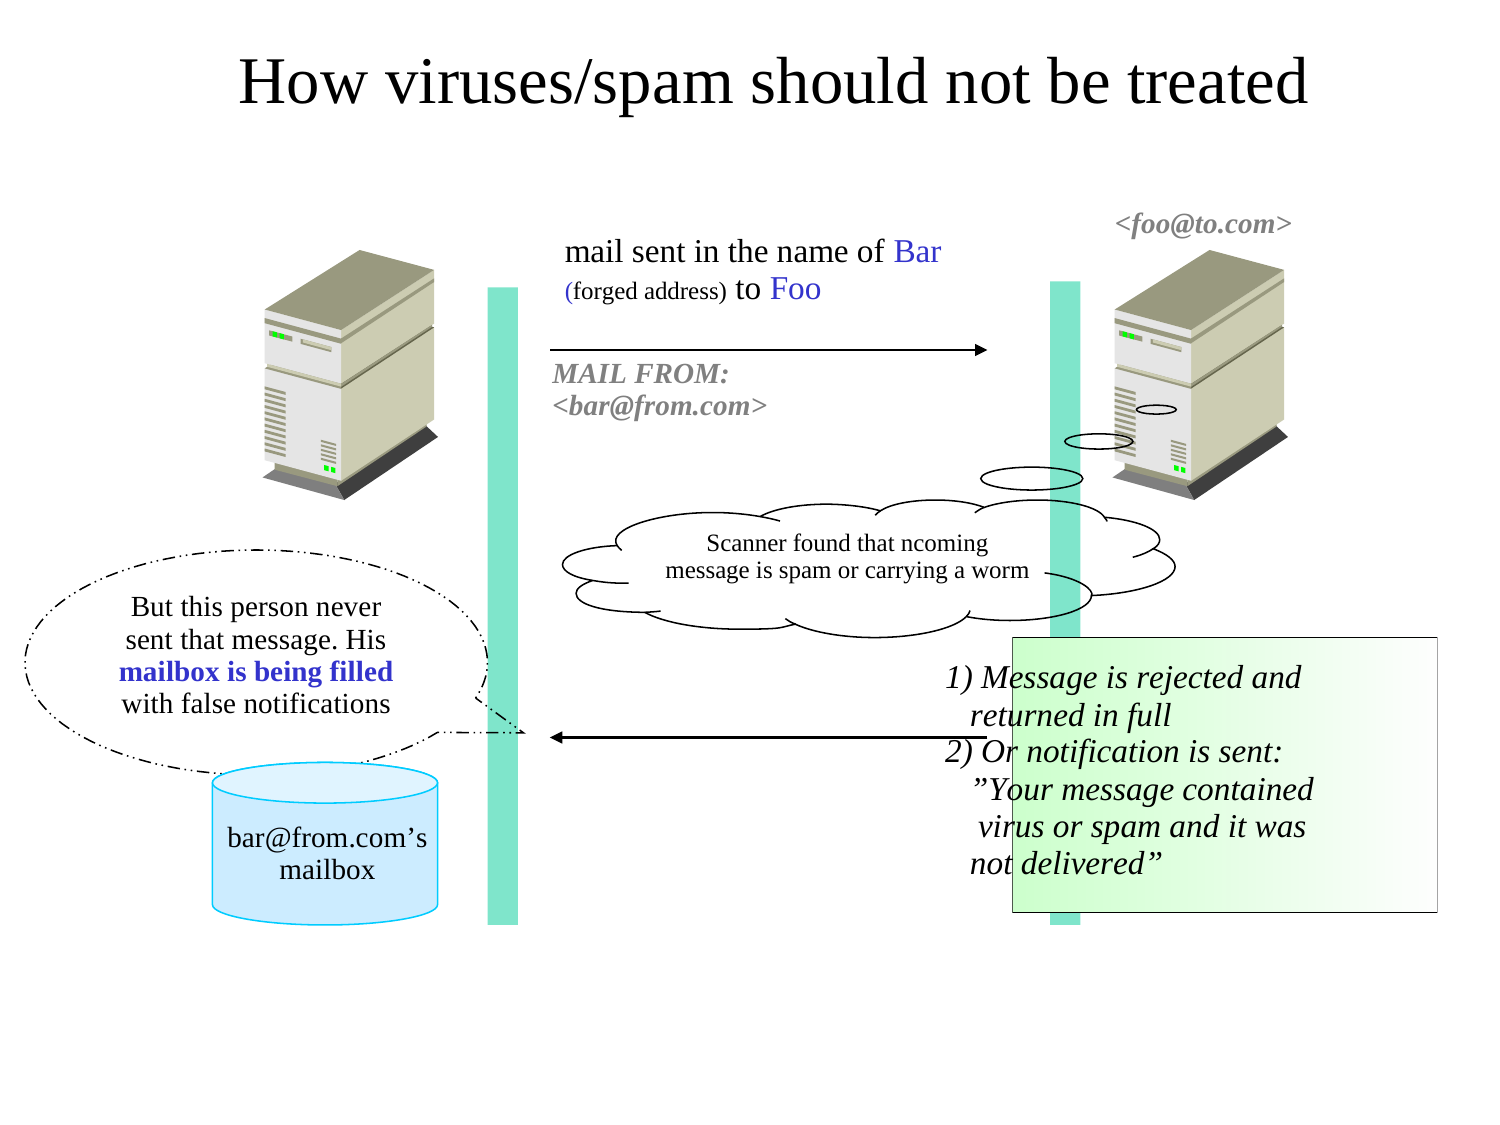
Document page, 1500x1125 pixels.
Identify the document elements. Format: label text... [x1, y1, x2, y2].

text_box 1) Message is rejected and returned in full 2) Or notification is sent: ”Your message contained virus or spam and it was not delivered” [930, 651, 1488, 890]
text_box But this person never sent that message. His mailbox is being filled with false notifications [25, 549, 524, 774]
text_box mail sent in the name of Bar (forged address) to Foo [549, 224, 1013, 315]
picture [262, 249, 439, 501]
text_box bar@from.com’s mailbox [212, 785, 438, 925]
text_box <foo@to.com> [1100, 199, 1313, 248]
text_box Scanner found that ncoming message is spam or carrying a worm [562, 500, 1176, 638]
text_box MAIL FROM: <bar@from.com> [537, 349, 788, 430]
text_box Scanner found that ncoming message is spam or carrying a worm [980, 467, 1083, 491]
text_box [1050, 483, 1081, 504]
text_box [1012, 609, 1438, 651]
text_box [487, 287, 518, 728]
text_box [1050, 281, 1081, 474]
text_box [487, 733, 518, 925]
picture [1112, 249, 1288, 501]
text_box [1012, 890, 1438, 925]
title How viruses/spam should not be treated [149, 33, 1400, 129]
